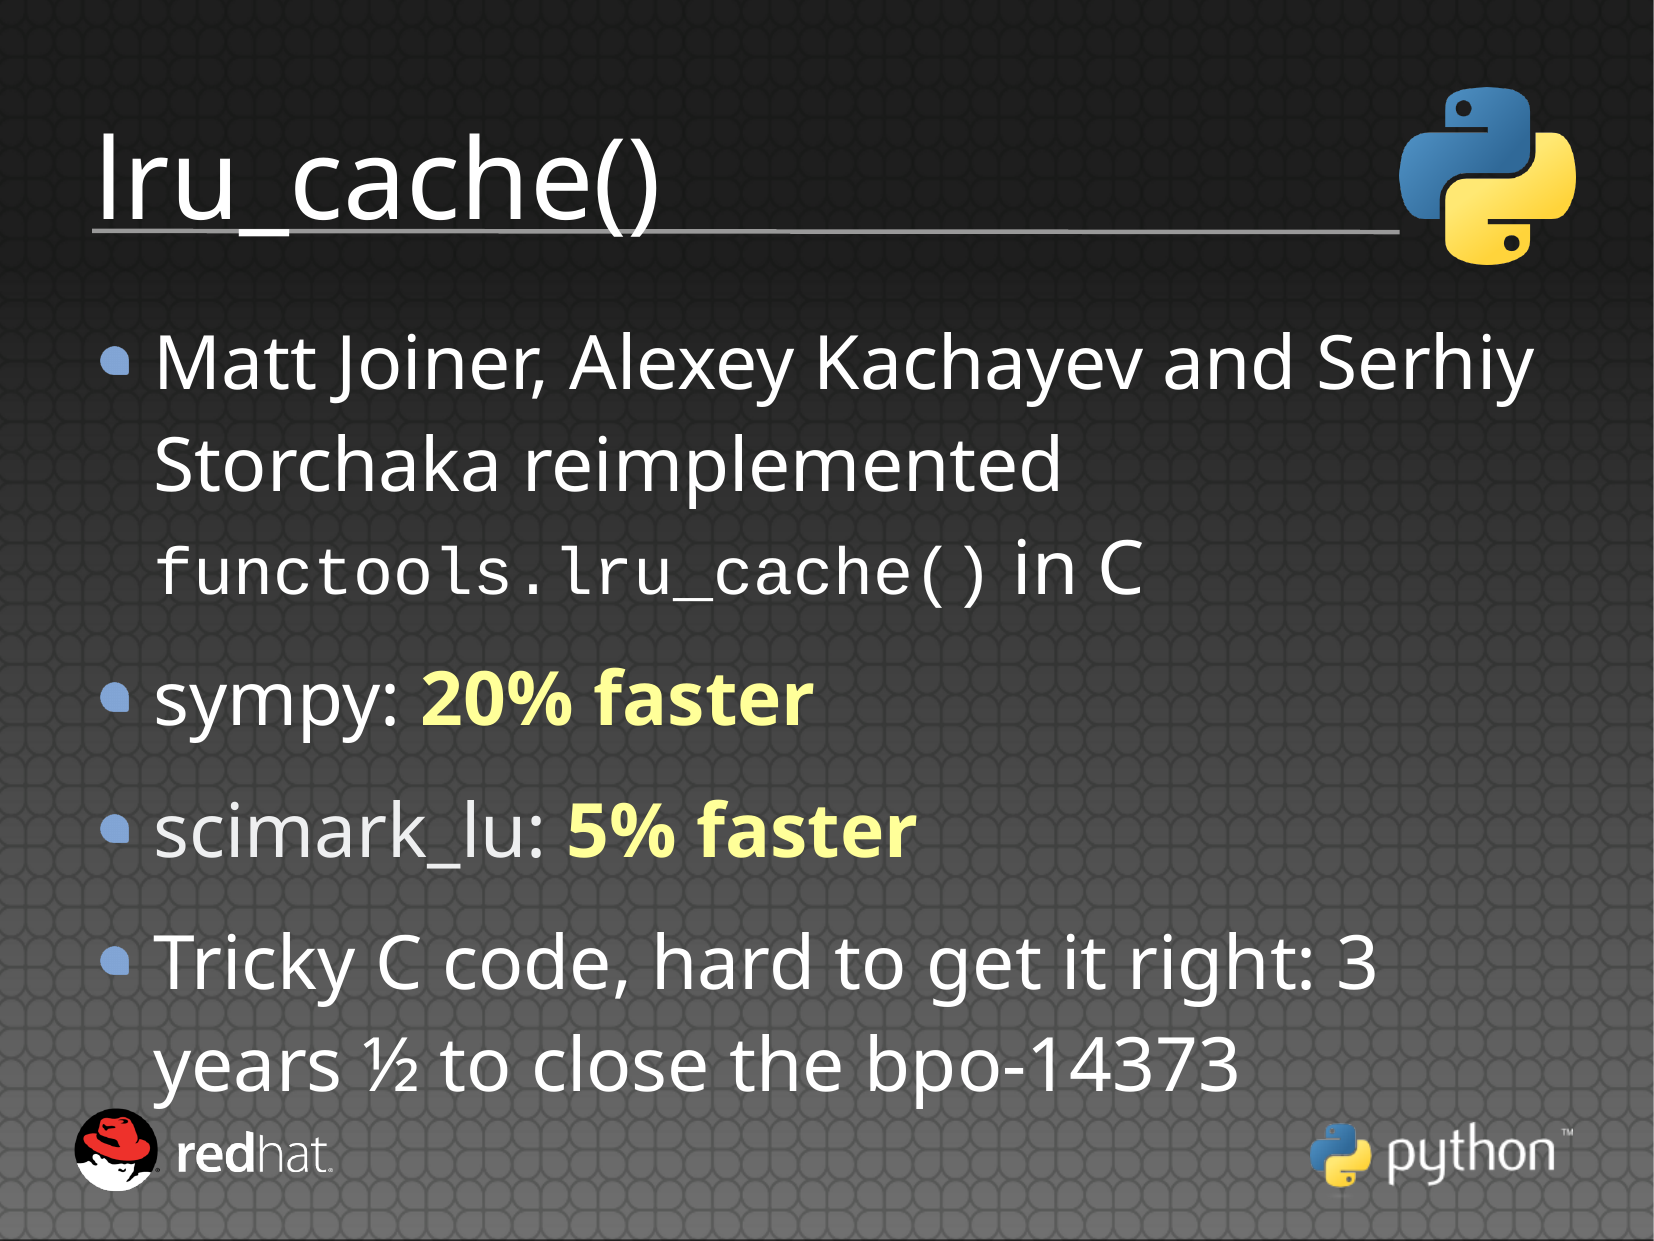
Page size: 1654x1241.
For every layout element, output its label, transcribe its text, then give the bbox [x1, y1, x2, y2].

list Matt Joiner, Alexey Kachayev and Serhiy Storchaka reimplemented functools.lru_cache() in C sympy: 20% faster scimark_lu: 5% faster Tricky C code, hard to get it right: 3 years ½ to close the bpo-14373 [82, 309, 1571, 1049]
picture [0, 0, 1654, 1241]
title lru_cache() [94, 100, 1426, 251]
